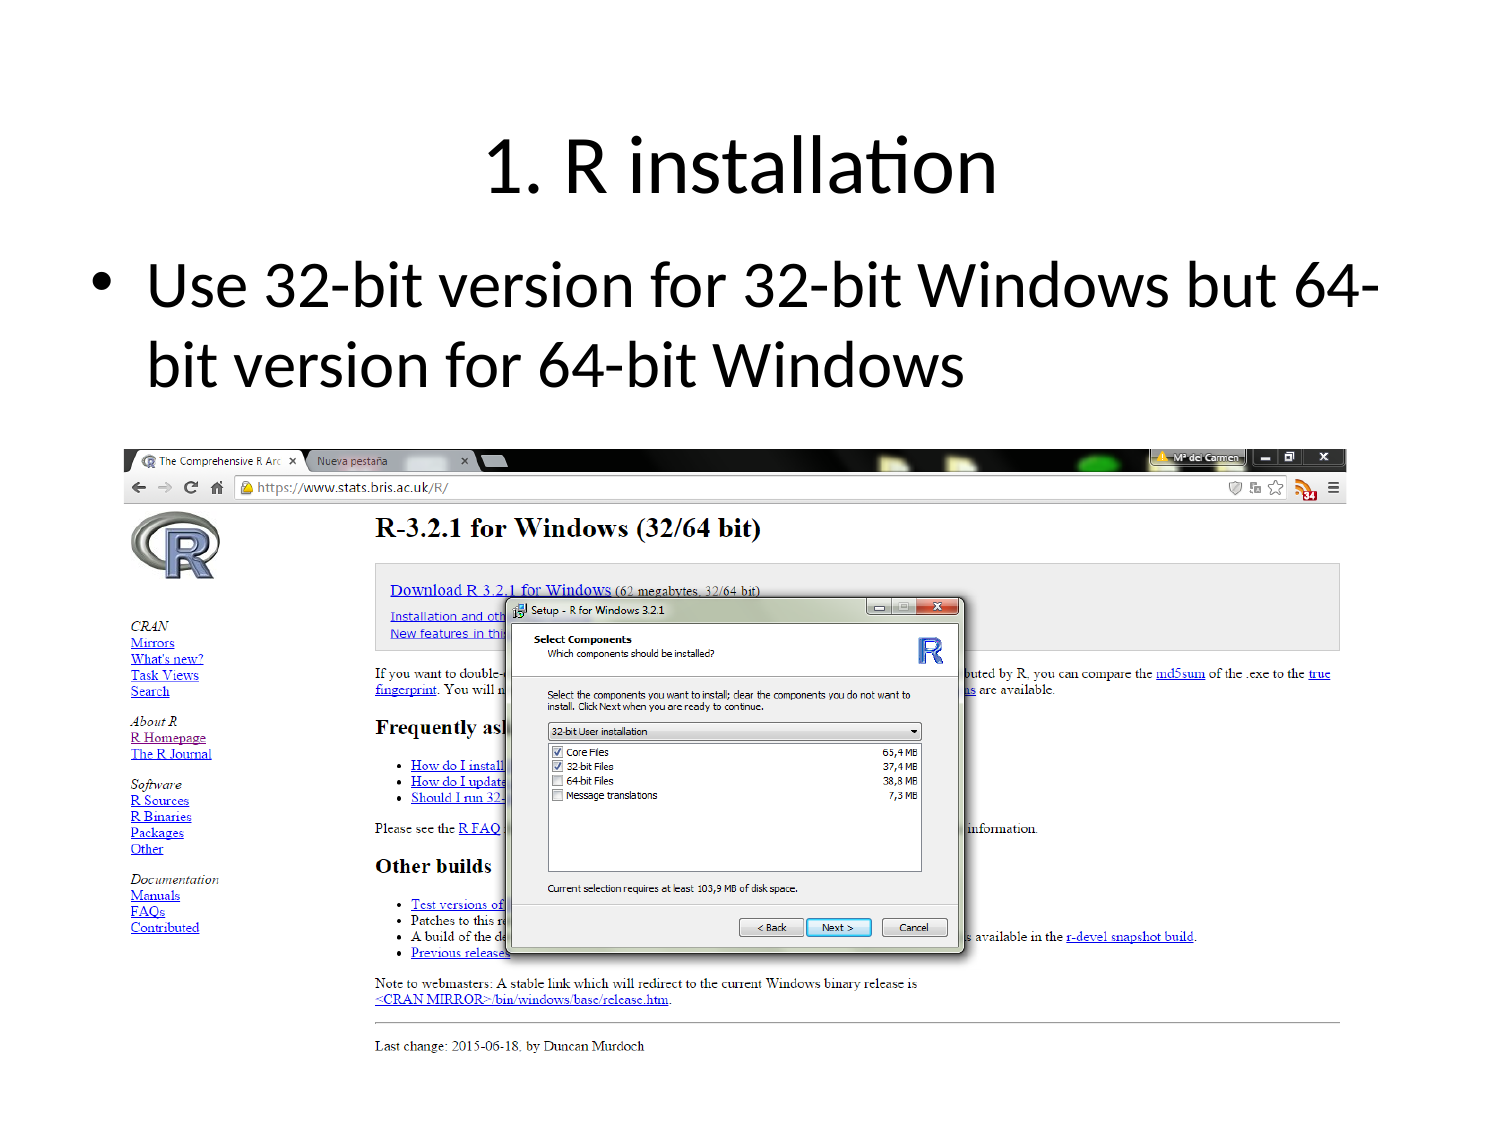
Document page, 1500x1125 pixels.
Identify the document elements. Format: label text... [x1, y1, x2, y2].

picture [123, 449, 1347, 1094]
text_box 1. R installation [74, 66, 1425, 254]
list Use 32-bit version for 32-bit Windows but 64-bit version for 64-bit Windows [75, 254, 1425, 976]
